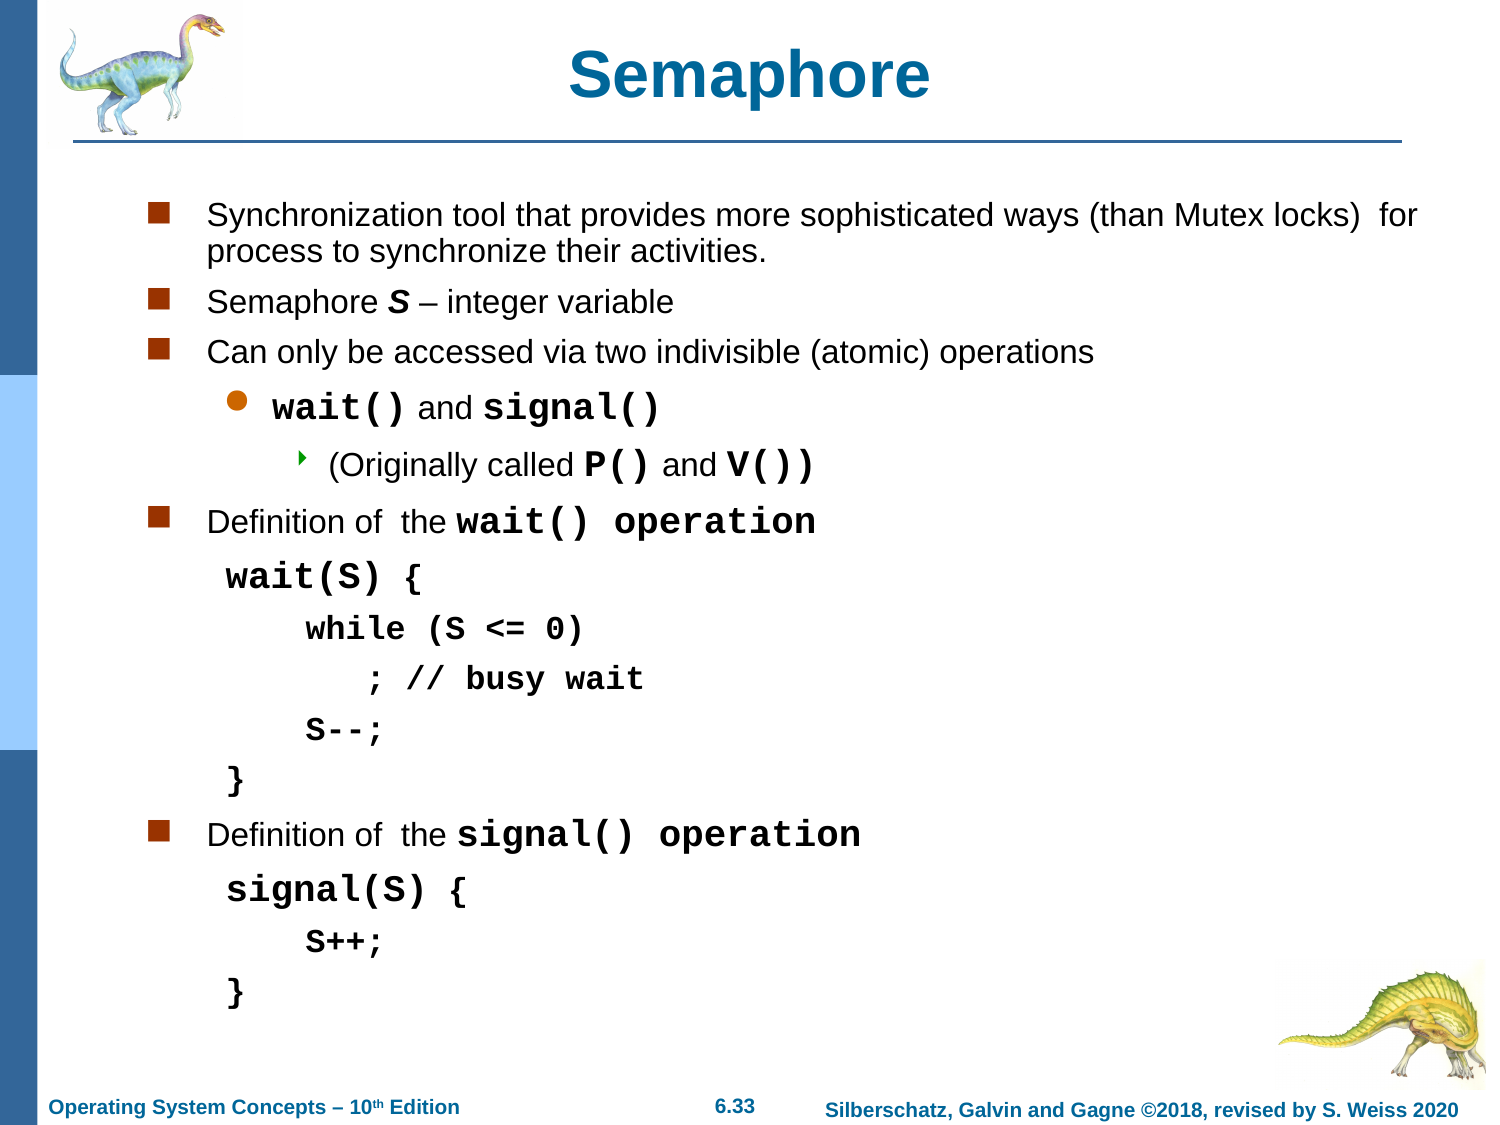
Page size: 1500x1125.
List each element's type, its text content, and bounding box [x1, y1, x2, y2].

list Synchronization tool that provides more sophisticated ways (than Mutex locks) for process to synchronize their activities. Semaphore S – integer variable Can only be accessed via two indivisible (atomic) operations wait() and signal() (Originally called P() and V()) Definition of the wait() operation wait(S) { while (S <= 0) ; // busy wait S--; } Definition of the signal() operation signal(S) { S++; } [135, 190, 1436, 1053]
picture [1275, 959, 1486, 1090]
title Semaphore [75, 24, 1426, 119]
picture [46, 0, 243, 149]
